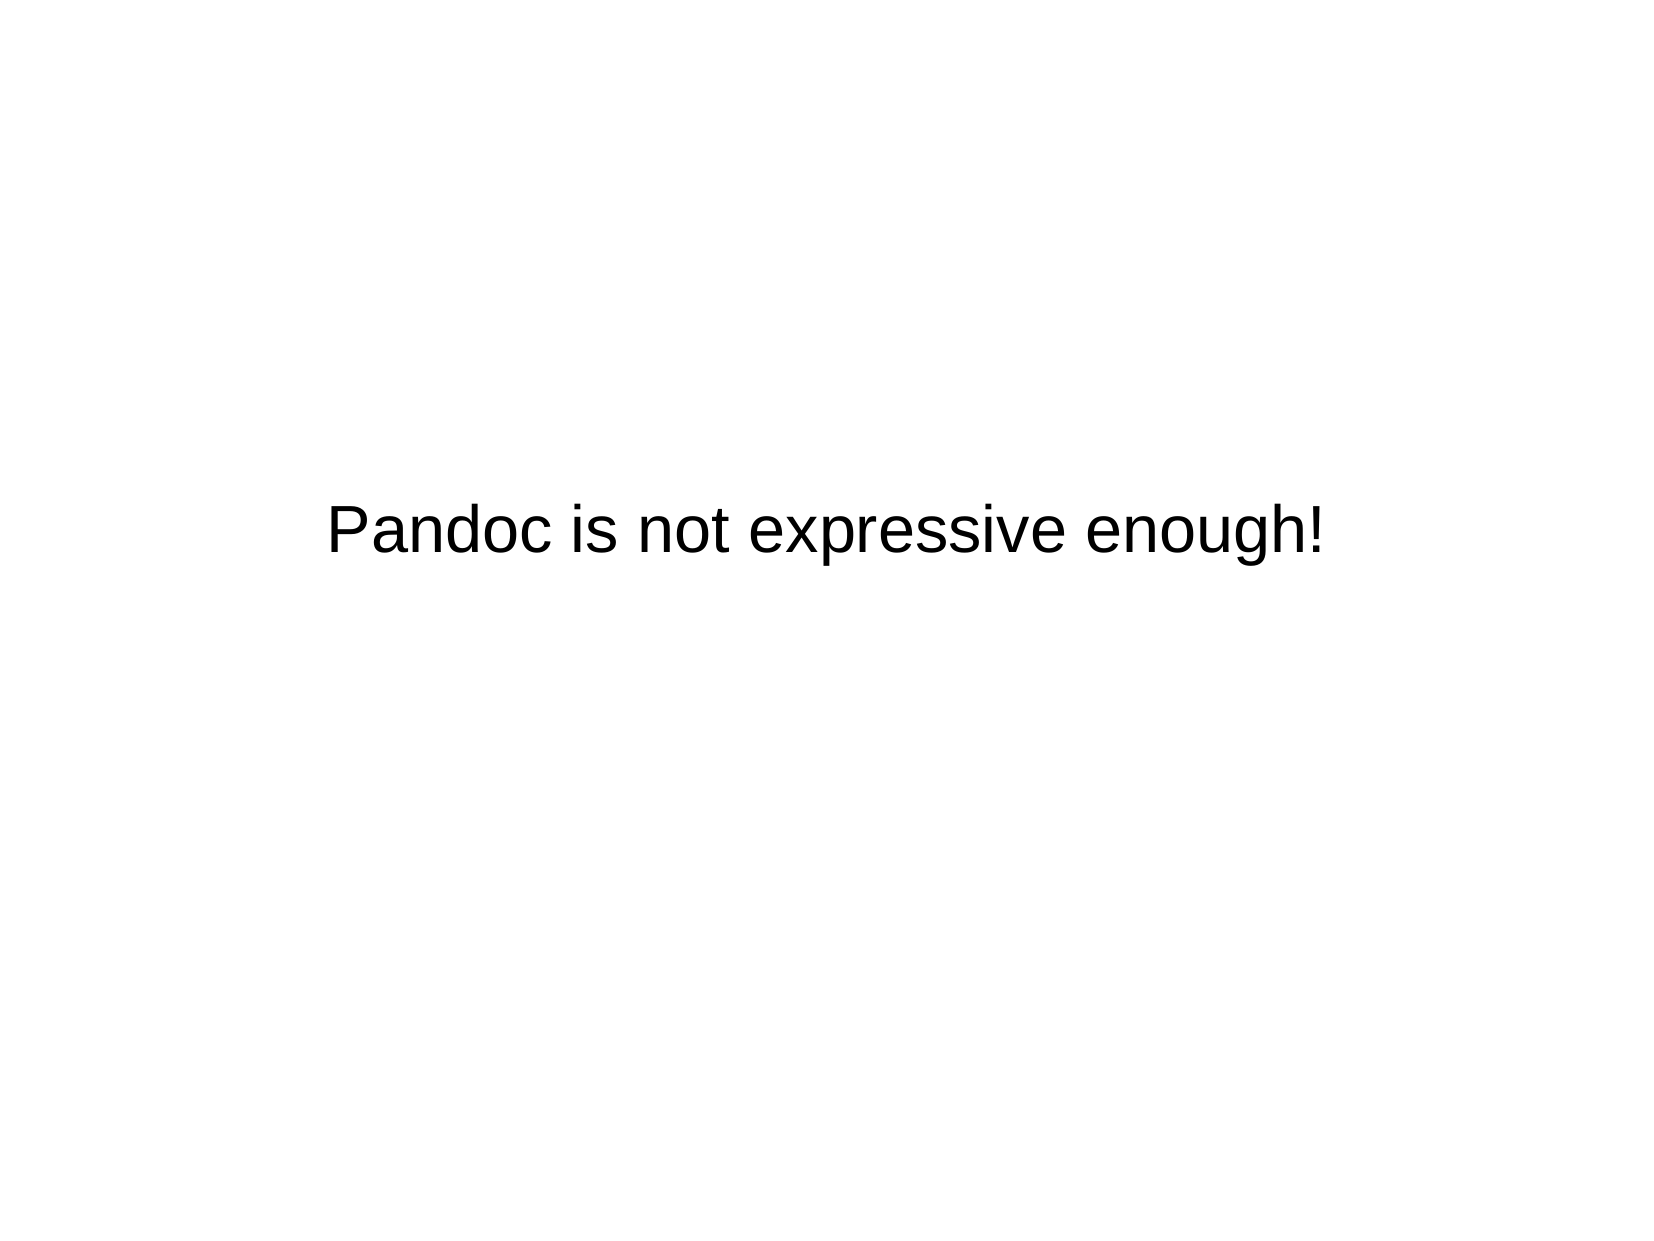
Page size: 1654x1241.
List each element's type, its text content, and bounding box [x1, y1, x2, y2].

subtitle Pandoc is not expressive enough! [82, 49, 1571, 1010]
